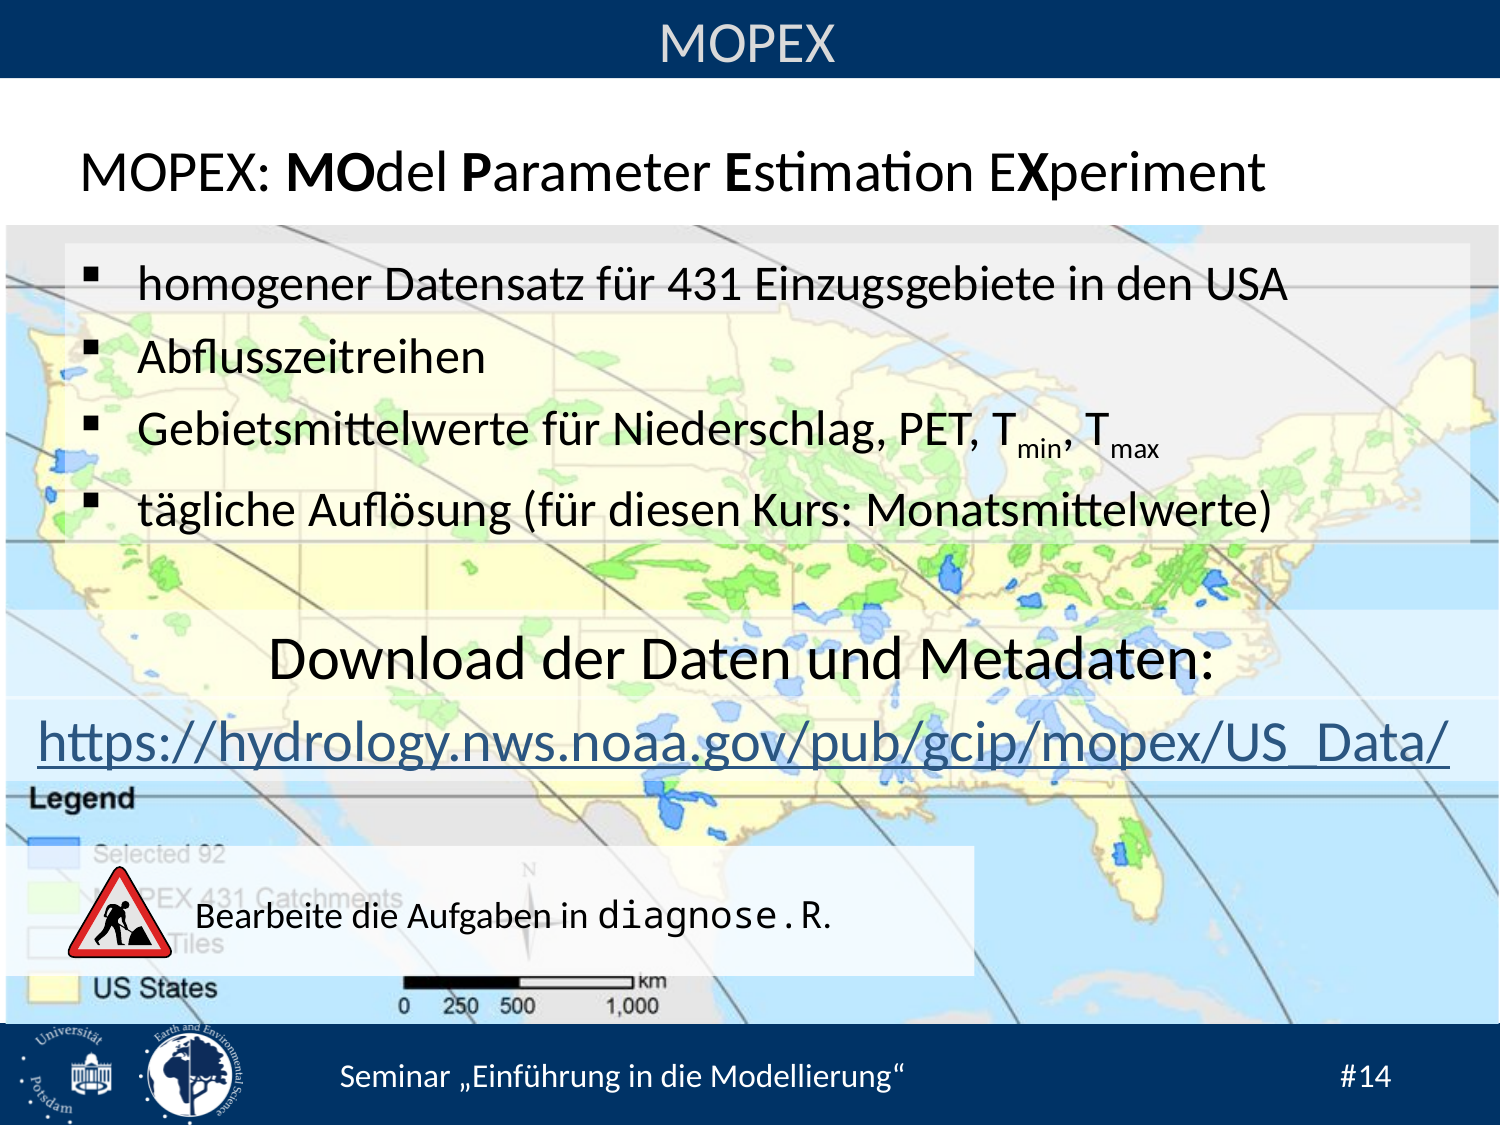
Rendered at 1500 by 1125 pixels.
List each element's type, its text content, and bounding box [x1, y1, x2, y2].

text_box Bearbeite die Aufgaben in diagnose.R. [180, 883, 901, 944]
picture [67, 866, 174, 961]
text_box MOPEX: MOdel Parameter Estimation EXperiment [64, 125, 1412, 211]
picture [5, 781, 1499, 1125]
text_box MOPEX [0, 0, 1495, 75]
text_box homogener Datensatz für 431 Einzugsgebiete in den USA Abflusszeitreihen Gebietsmittelwerte für Niederschlag, PET, Tmin, Tmax tägliche Auflösung (für diesen Kurs: Monatsmittelwerte) [64, 243, 1471, 545]
text_box https://hydrology.nws.noaa.gov/pub/gcip/mopex/US_Data/ [0, 700, 1500, 781]
text_box [0, 845, 975, 976]
picture [5, 224, 1499, 609]
text_box Download der Daten und Metadaten: [0, 609, 1500, 700]
